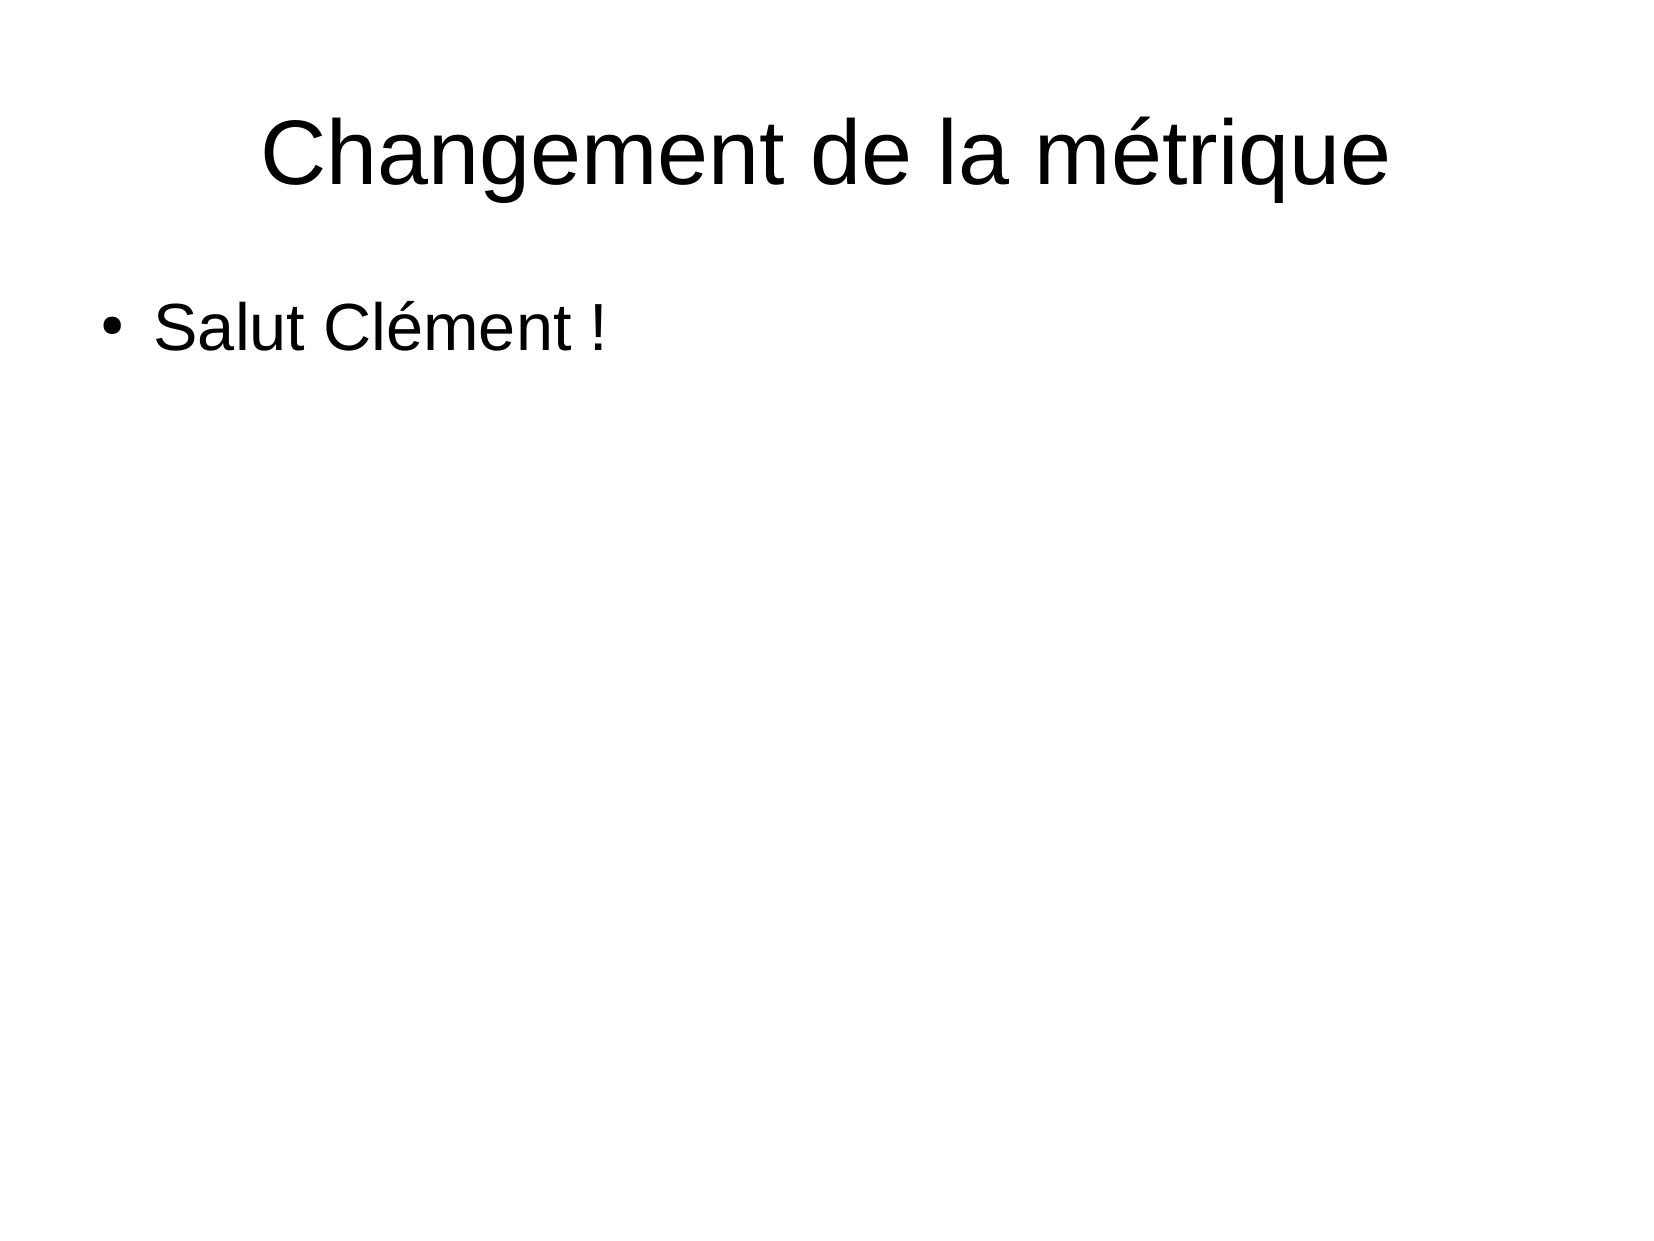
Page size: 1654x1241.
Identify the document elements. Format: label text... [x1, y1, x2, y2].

title Changement de la métrique [82, 49, 1571, 257]
list Salut Clément ! [82, 290, 1571, 1010]
